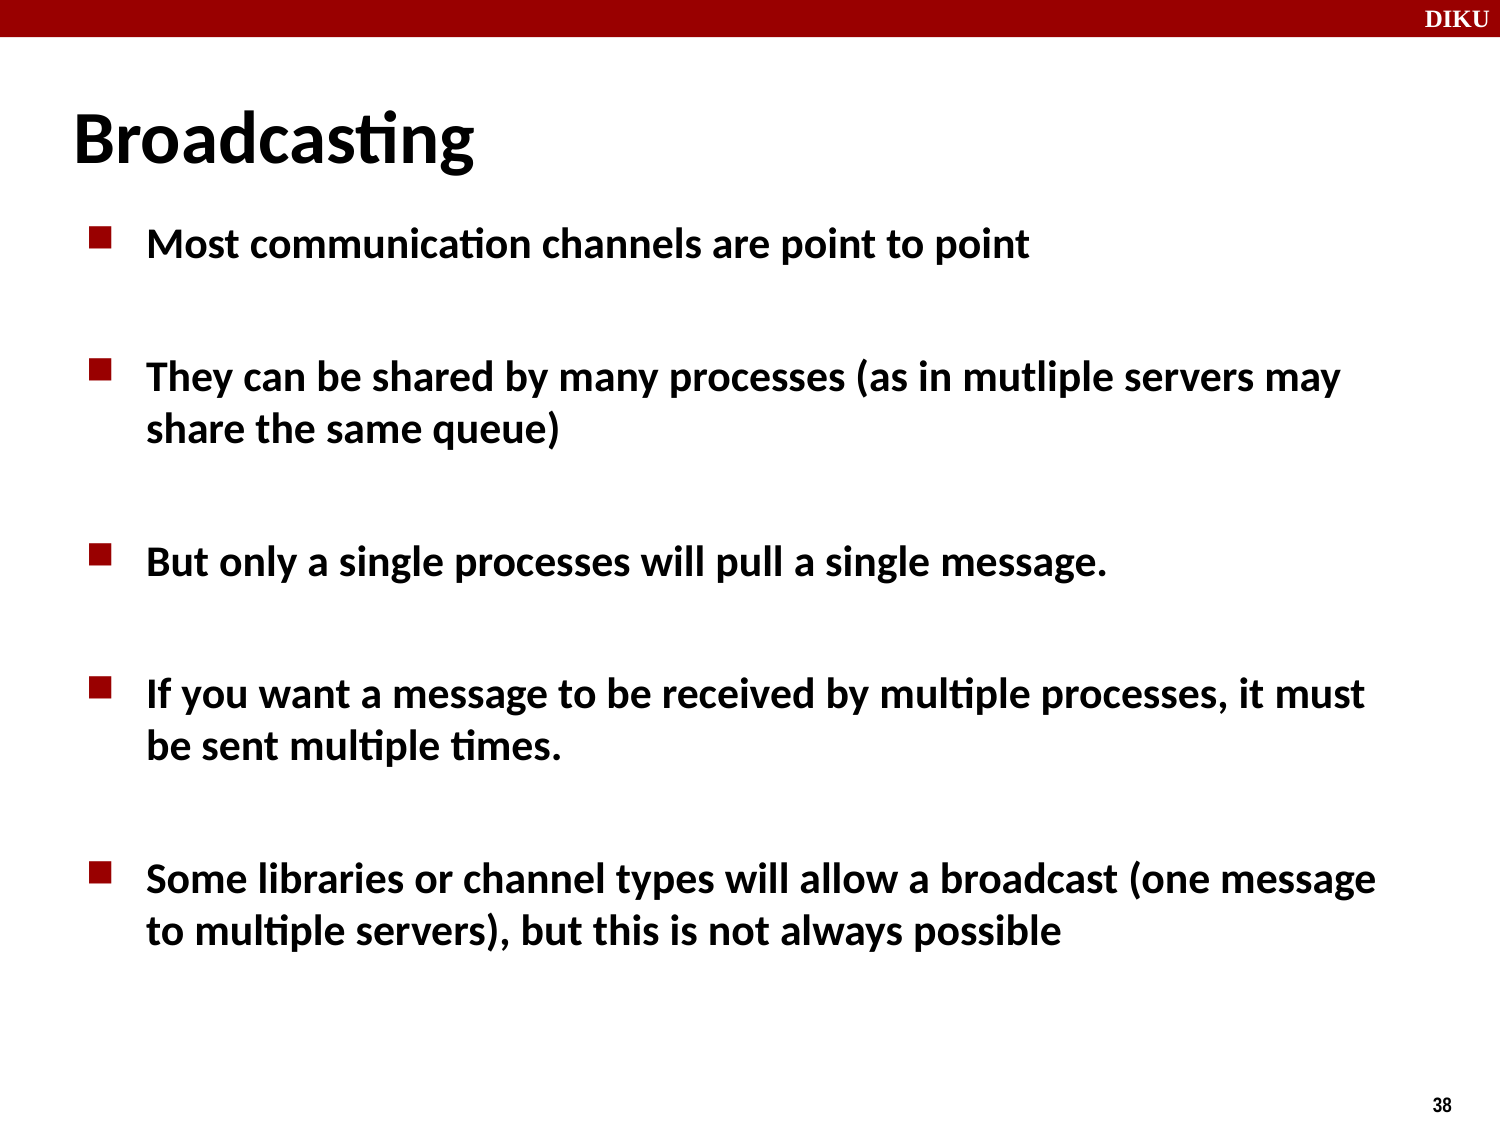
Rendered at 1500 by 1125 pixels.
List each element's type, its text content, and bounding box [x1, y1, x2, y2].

text_box Most communication channels are point to point They can be shared by many processes (as in mutliple servers may share the same queue) But only a single processes will pull a single message. If you want a message to be received by multiple processes, it must be sent multiple times. Some libraries or channel types will allow a broadcast (one message to multiple servers), but this is not always possible [74, 207, 1421, 631]
text_box Broadcasting [58, 71, 1304, 197]
